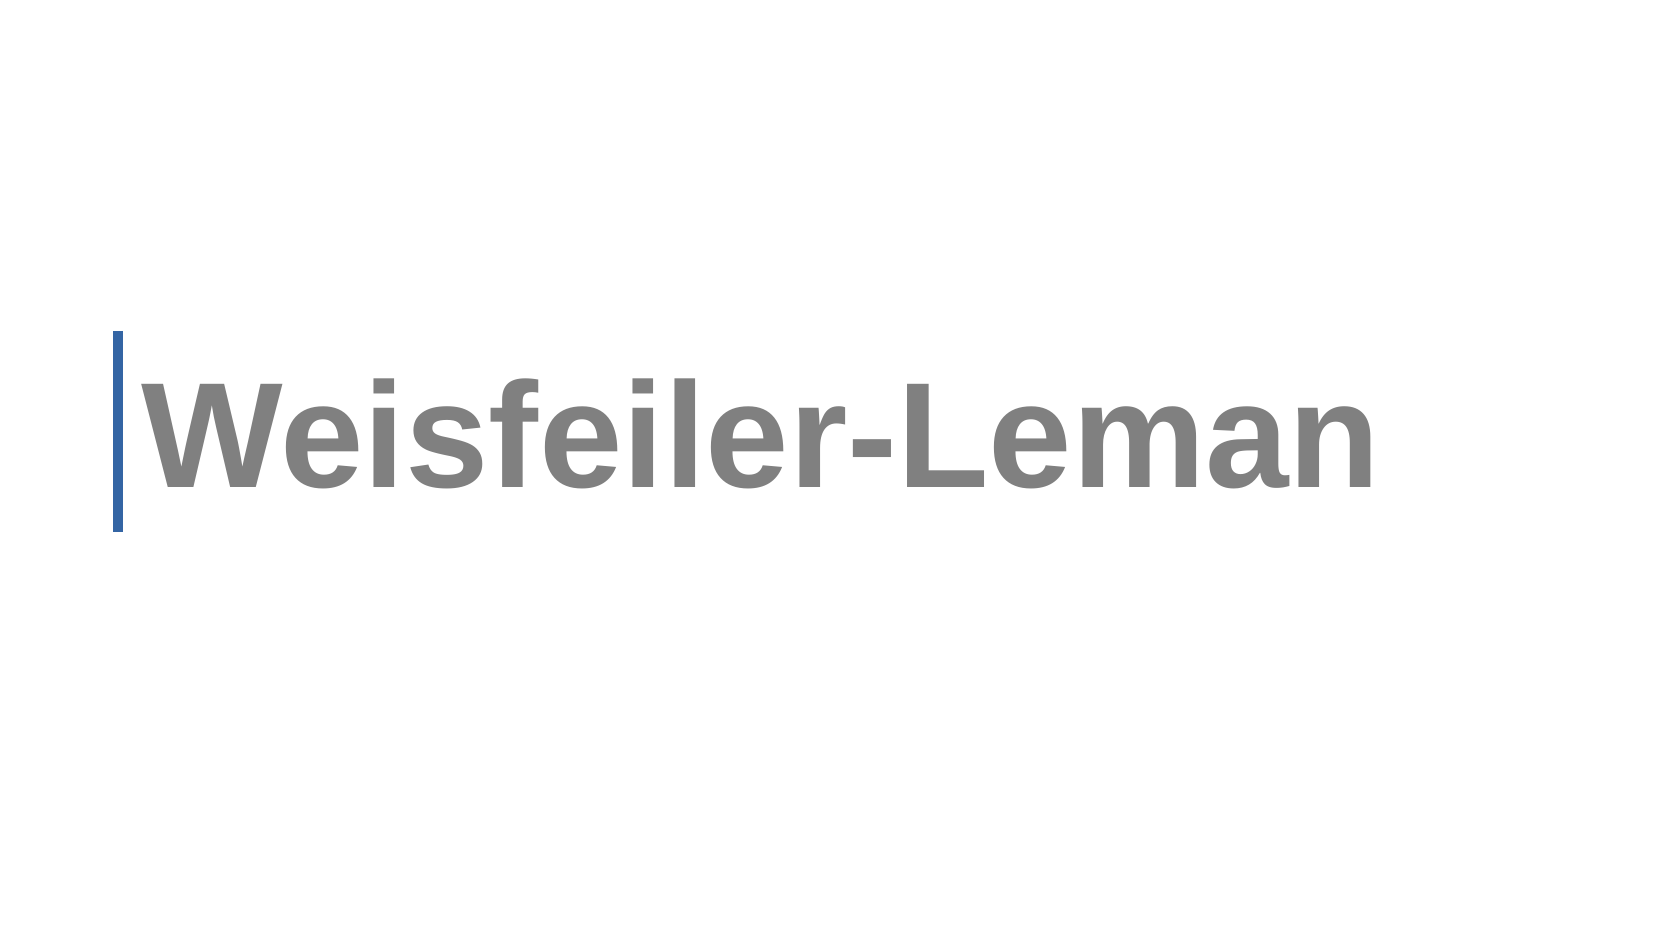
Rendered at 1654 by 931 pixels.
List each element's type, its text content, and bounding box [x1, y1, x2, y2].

title Weisfeiler-Leman [141, 301, 1654, 570]
